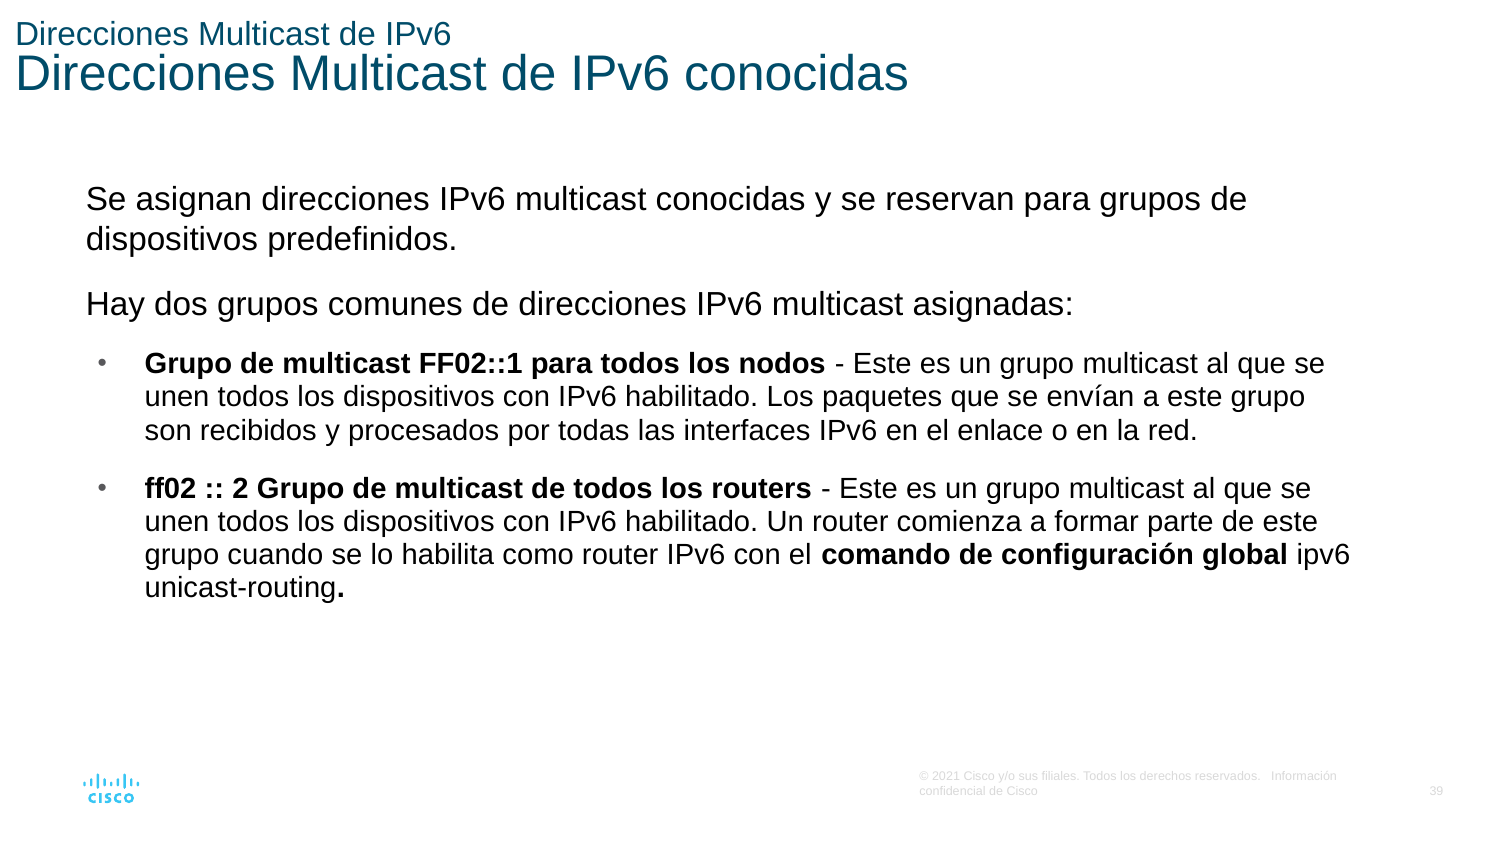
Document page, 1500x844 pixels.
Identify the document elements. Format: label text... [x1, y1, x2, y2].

list Se asignan direcciones IPv6 multicast conocidas y se reservan para grupos de dispositivos predefinidos. Hay dos grupos comunes de direcciones IPv6 multicast asignadas: Grupo de multicast FF02::1 para todos los nodos - Este es un grupo multicast al que se unen todos los dispositivos con IPv6 habilitado. Los paquetes que se envían a este grupo son recibidos y procesados por todas las interfaces IPv6 en el enlace o en la red. ff02 :: 2 Grupo de multicast de todos los routers - Este es un grupo multicast al que se unen todos los dispositivos con IPv6 habilitado. Un router comienza a formar parte de este grupo cuando se lo habilita como router IPv6 con el comando de configuración global ipv6 unicast-routing. [70, 169, 1369, 552]
title Direcciones Multicast de IPv6 Direcciones Multicast de IPv6 conocidas [0, 0, 1369, 121]
